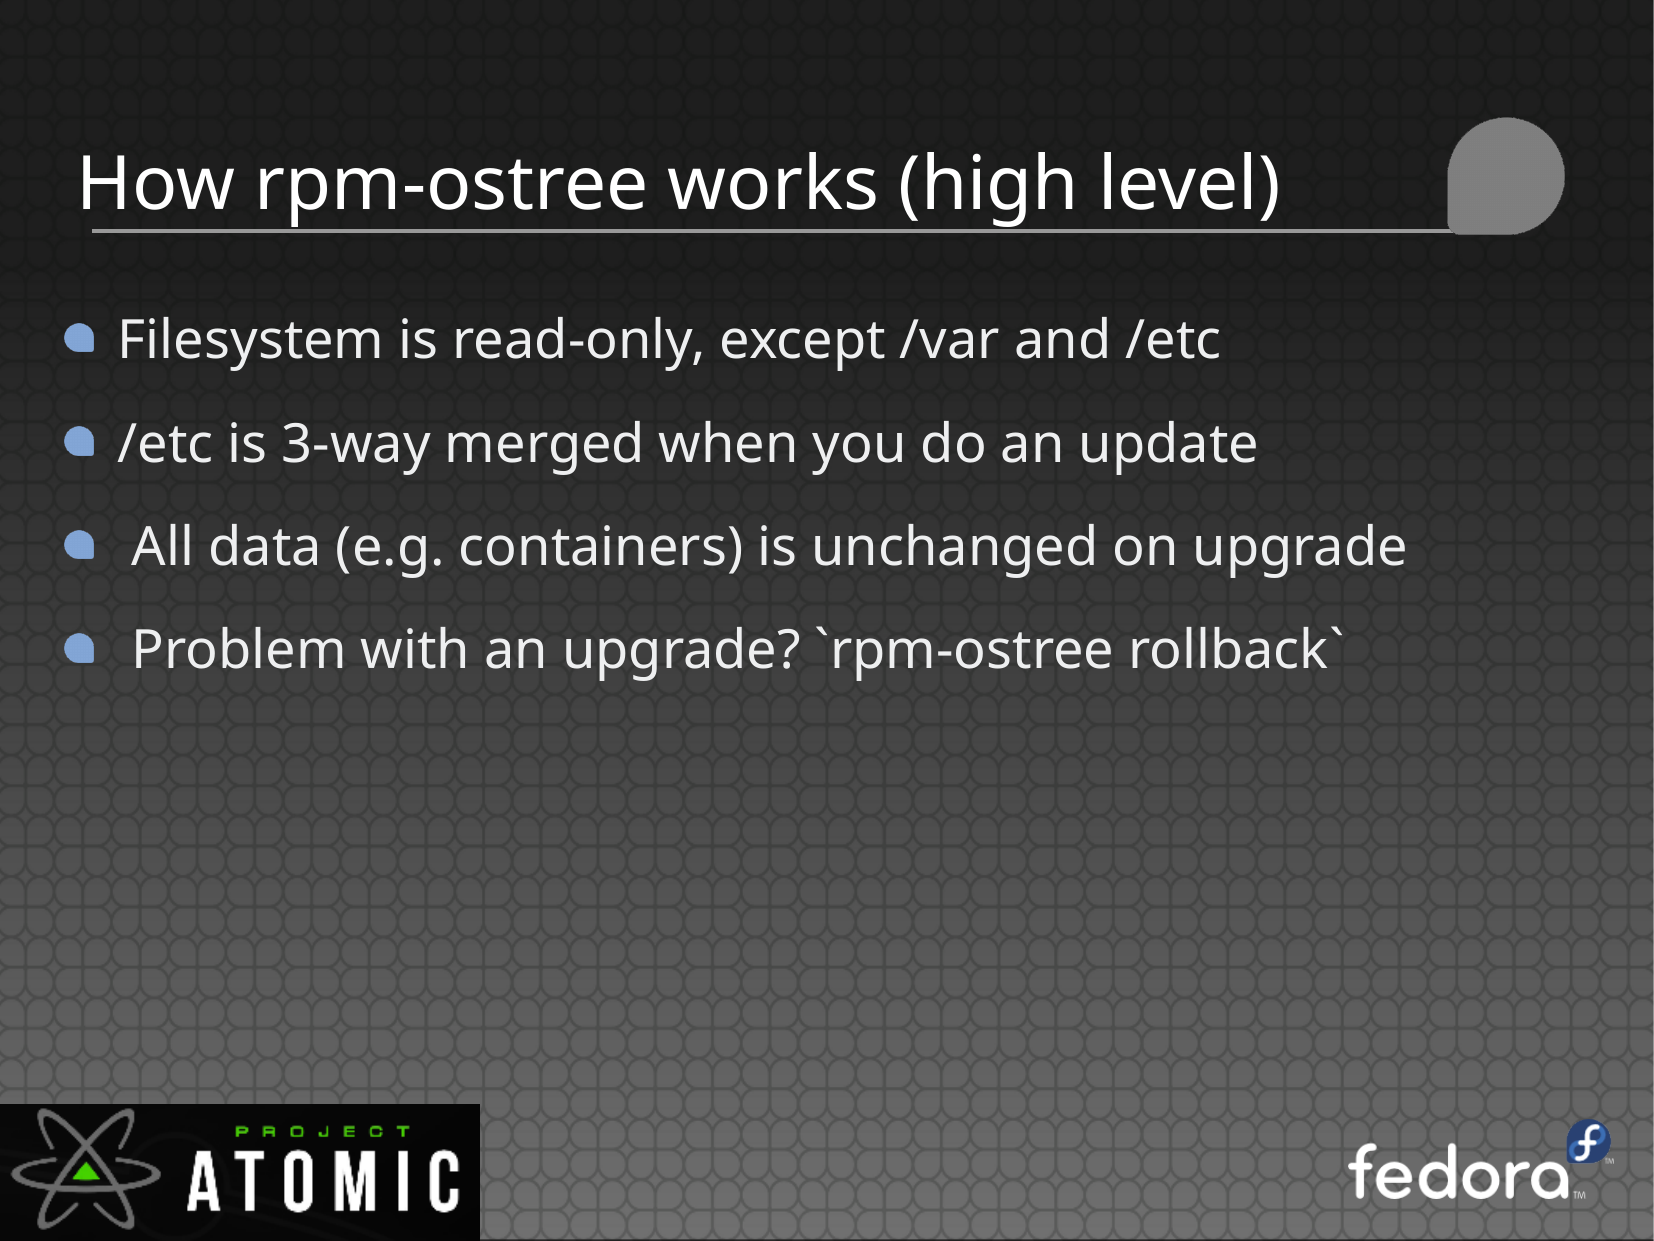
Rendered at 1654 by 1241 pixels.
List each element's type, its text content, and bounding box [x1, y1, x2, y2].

list Filesystem is read-only, except /var and /etc /etc is 3-way merged when you do an update All data (e.g. containers) is unchanged on upgrade Problem with an upgrade? `rpm-ostree rollback` [46, 300, 1536, 1105]
title How rpm-ostree works (high level) [76, 112, 1566, 249]
picture [0, 0, 1654, 1241]
